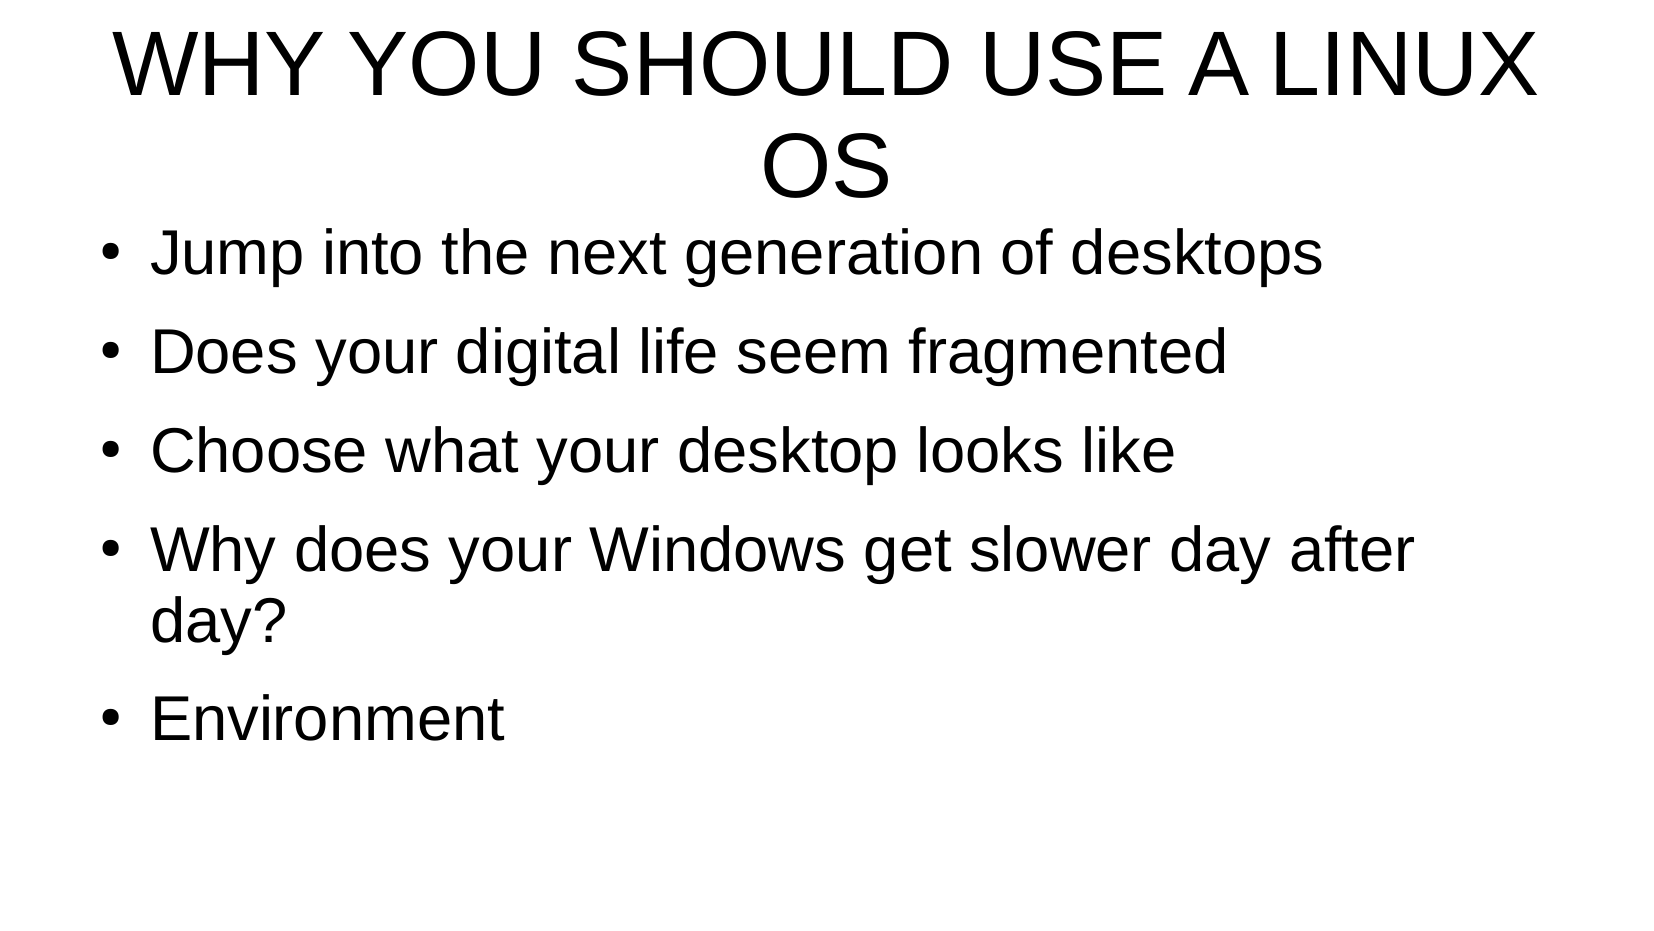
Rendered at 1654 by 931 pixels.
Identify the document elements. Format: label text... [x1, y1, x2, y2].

title WHY YOU SHOULD USE A LINUX OS [82, 12, 1571, 217]
list Jump into the next generation of desktops Does your digital life seem fragmented Choose what your desktop looks like Why does your Windows get slower day after day? Environment [82, 217, 1571, 758]
